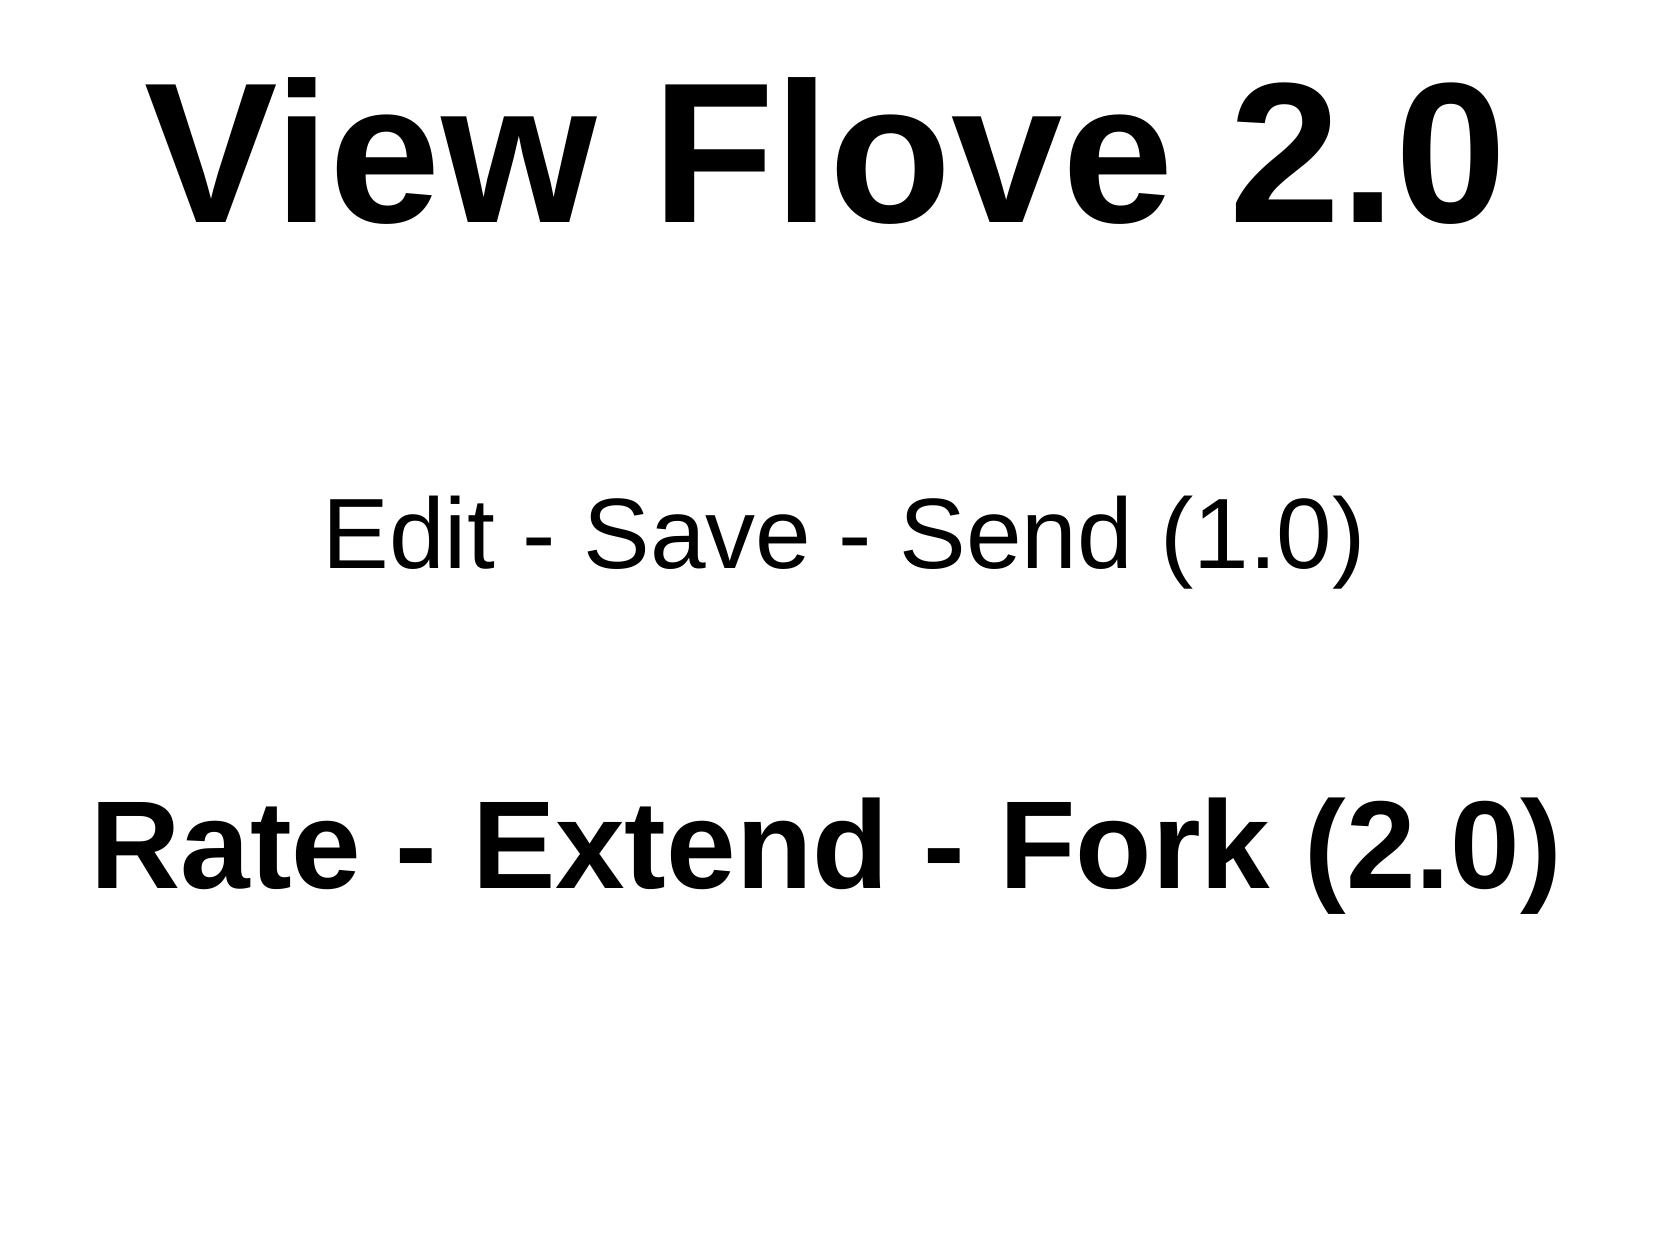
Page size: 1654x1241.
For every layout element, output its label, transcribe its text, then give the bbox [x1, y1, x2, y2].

subtitle Edit - Save - Send (1.0) Rate - Extend - Fork (2.0) [82, 0, 1571, 1241]
